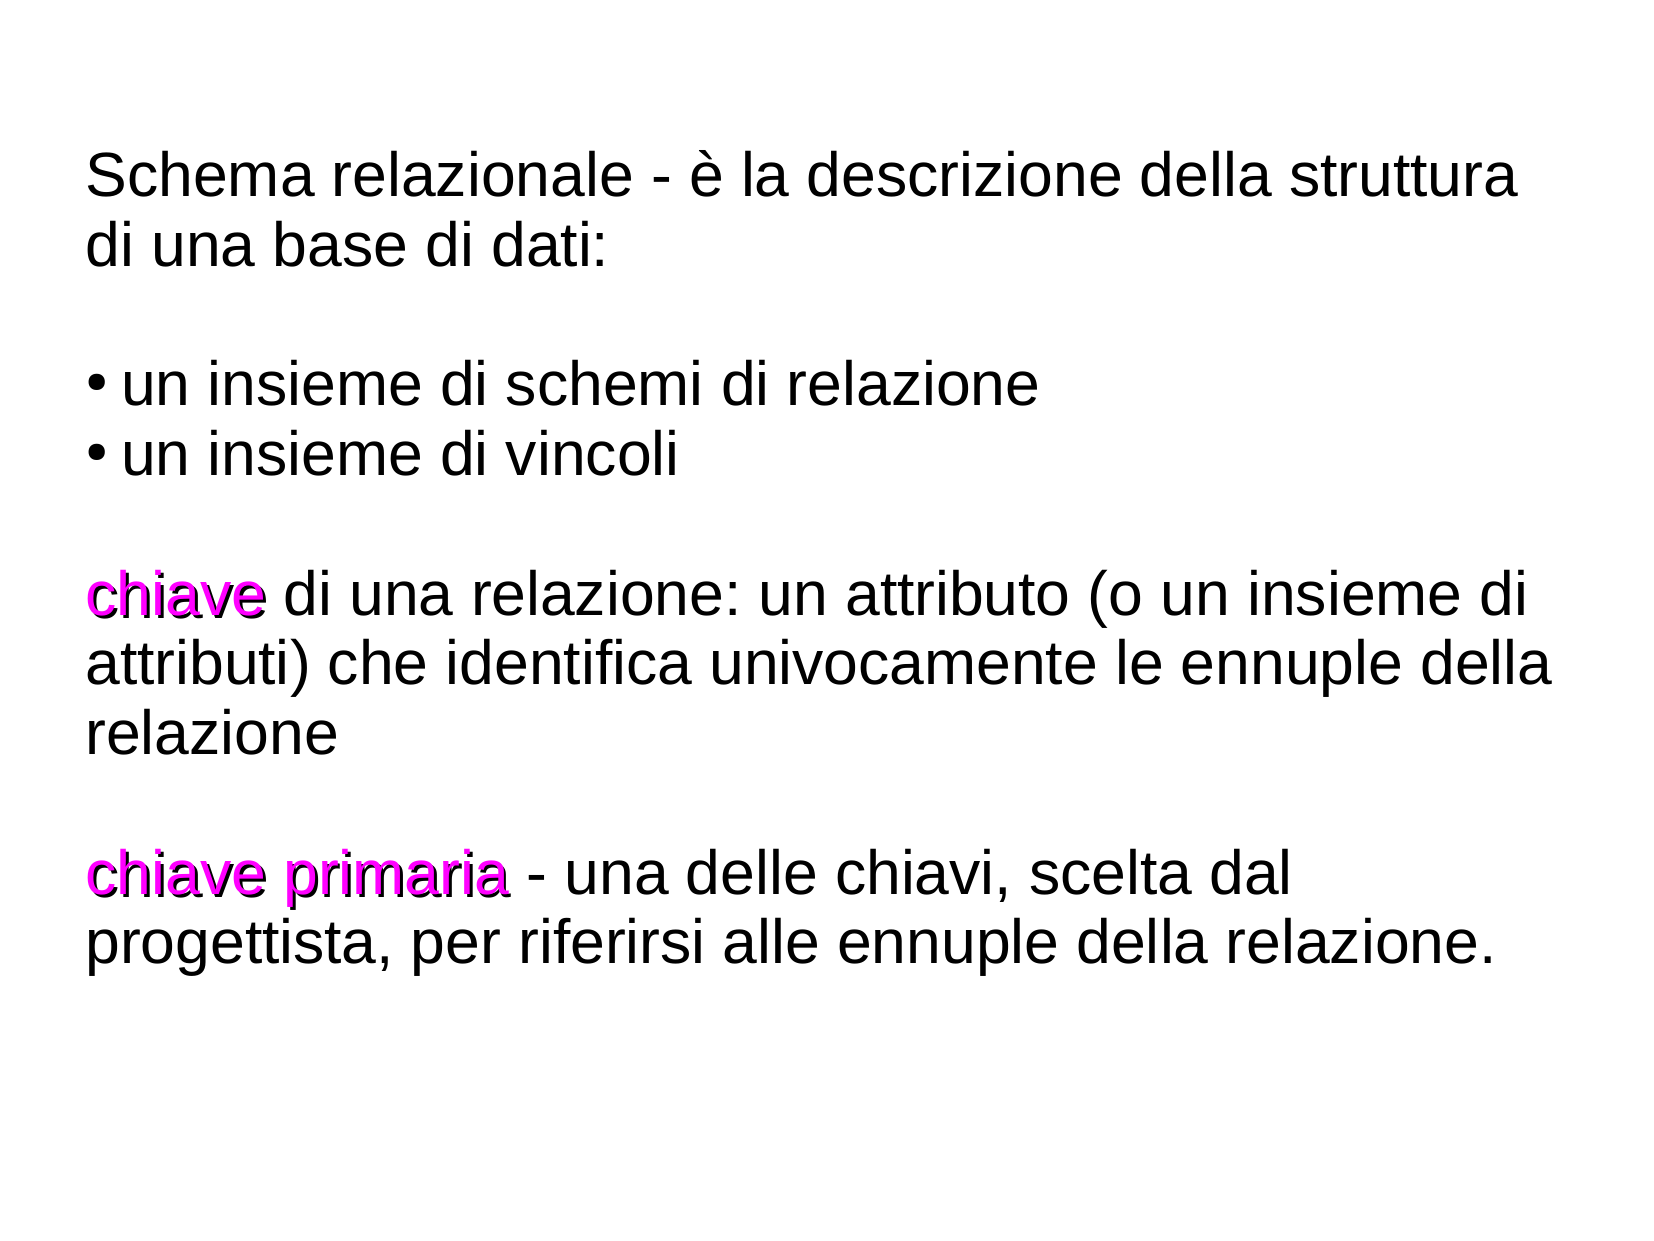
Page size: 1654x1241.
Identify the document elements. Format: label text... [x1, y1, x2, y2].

text_box Schema relazionale - è la descrizione della struttura di una base di dati: un insieme di schemi di relazione un insieme di vincoli chiave di una relazione: un attributo (o un insieme di attributi) che identifica univocamente le ennuple della relazione chiave primaria - una delle chiavi, scelta dal progettista, per riferirsi alle ennuple della relazione. [70, 132, 1571, 1063]
